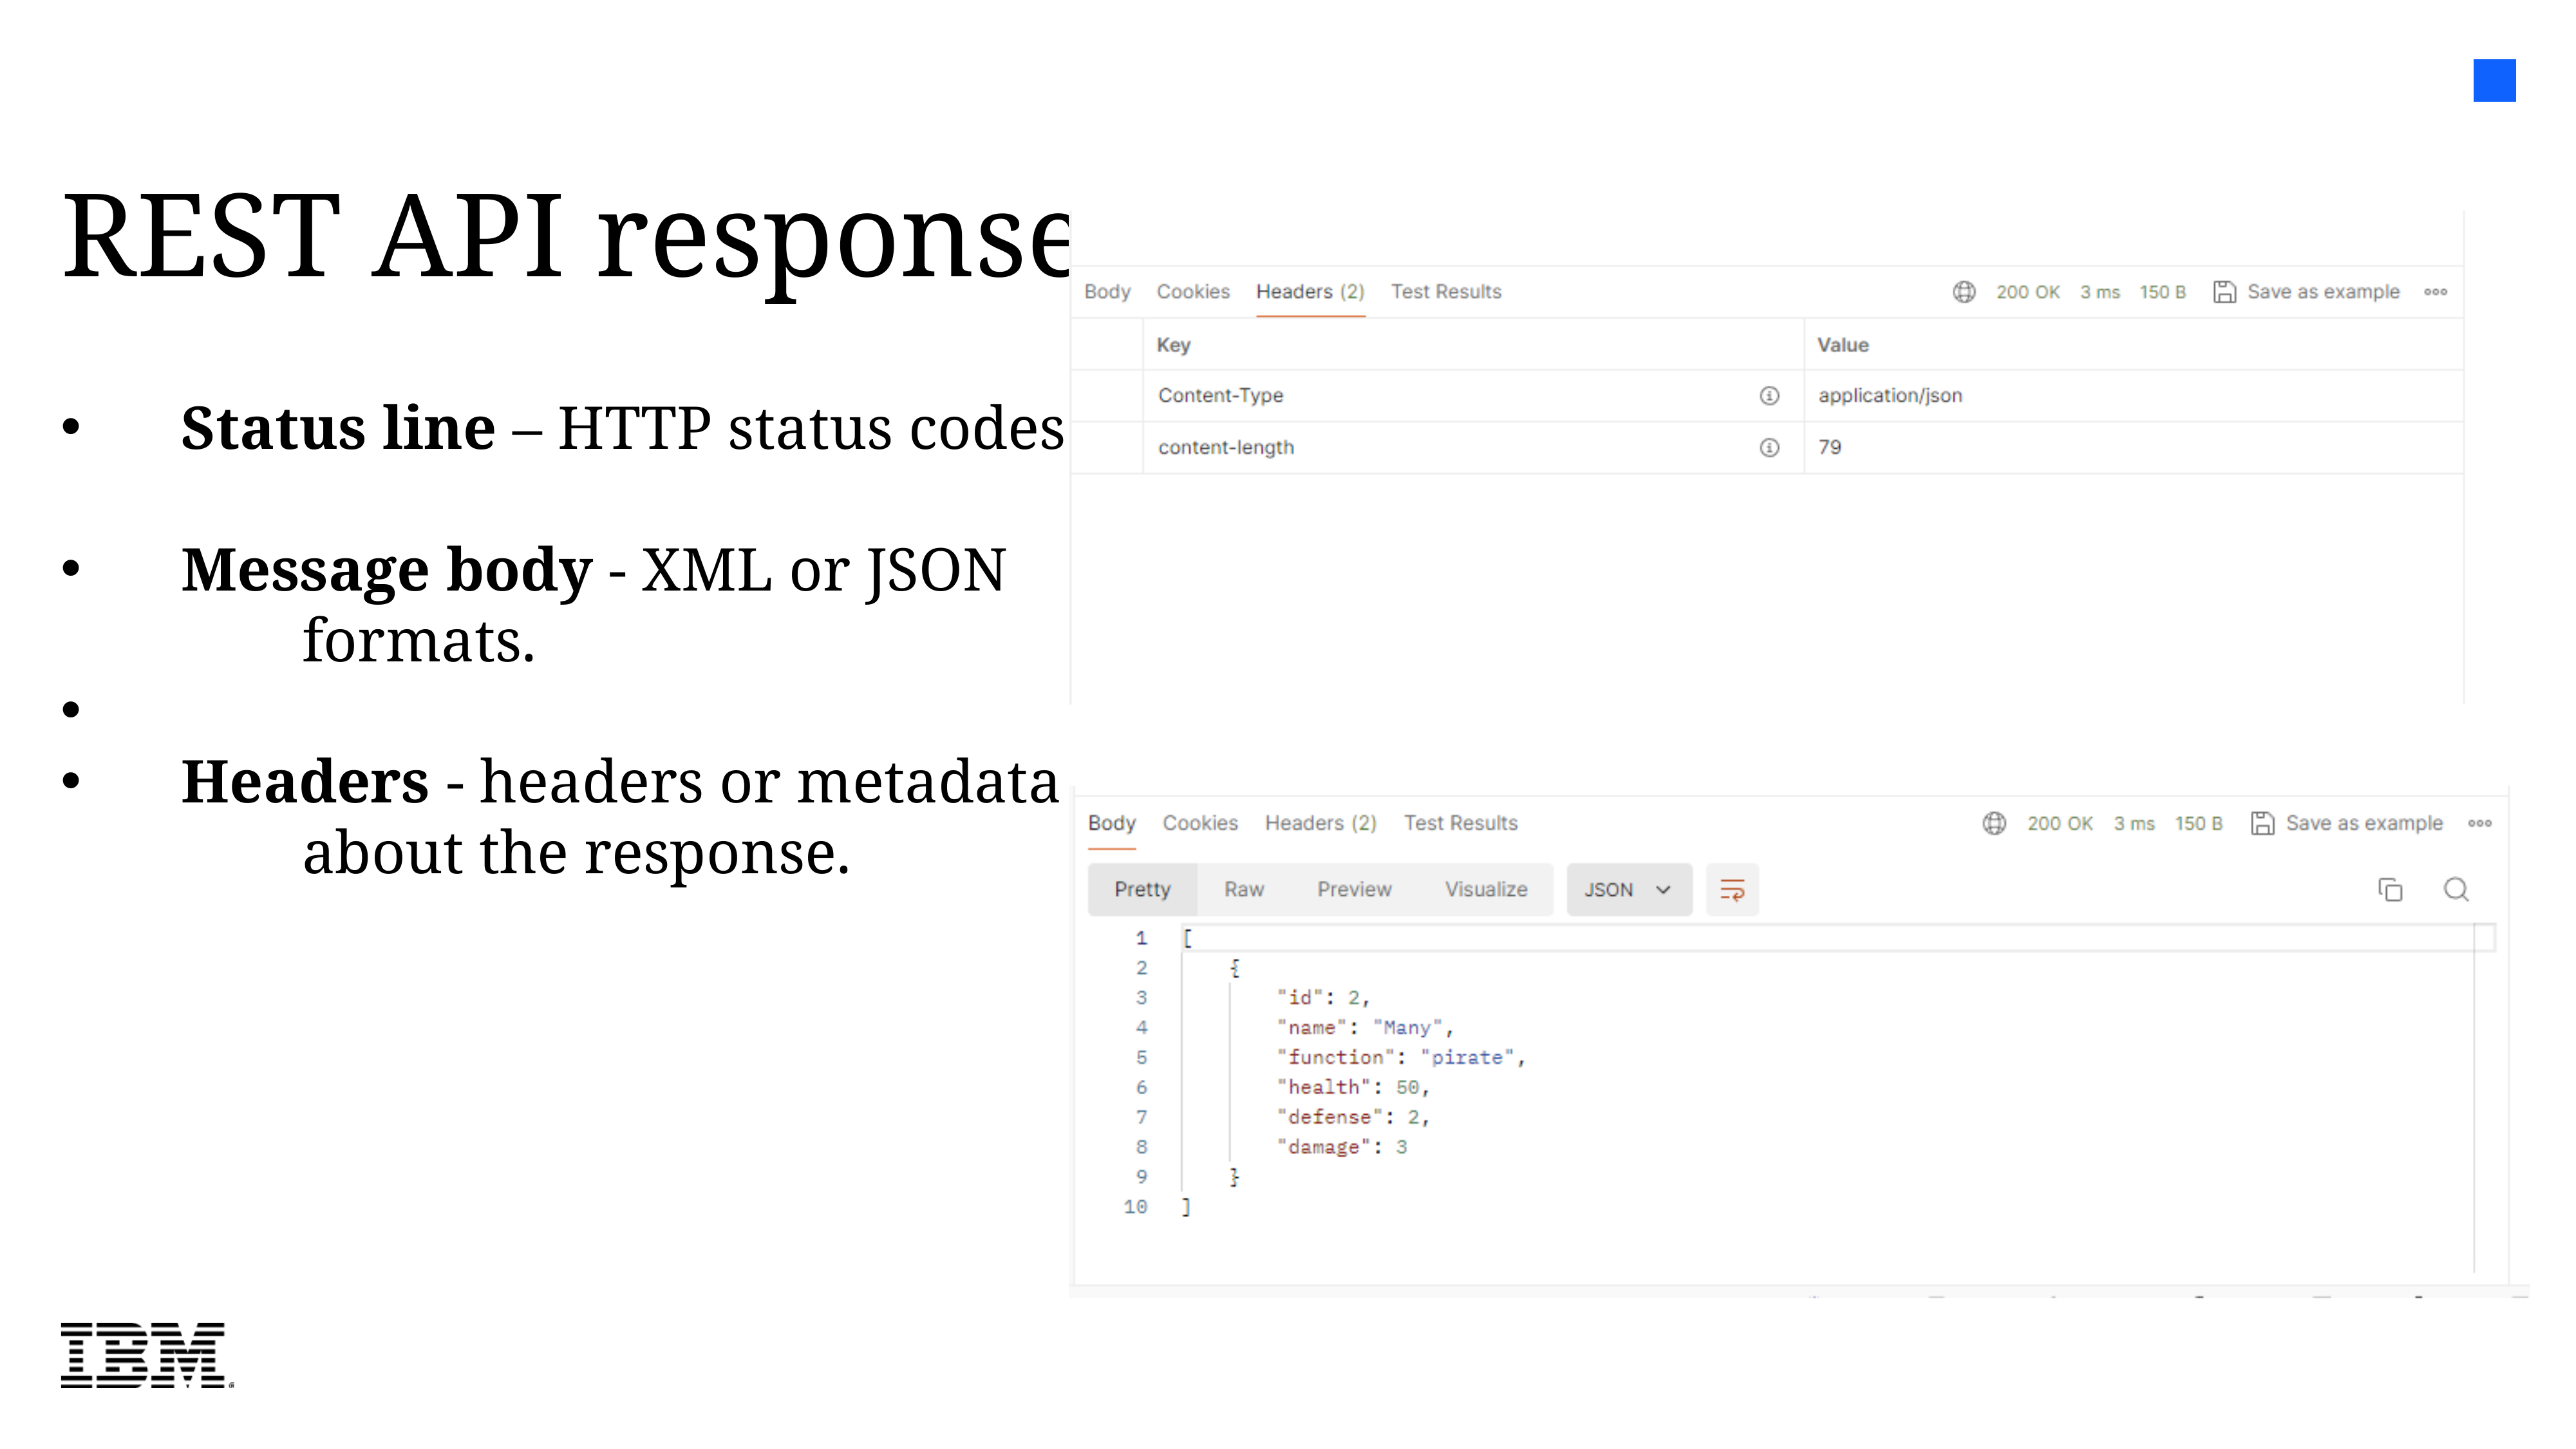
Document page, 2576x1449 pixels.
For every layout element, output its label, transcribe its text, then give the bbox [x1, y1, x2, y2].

picture [1069, 786, 2530, 1298]
text_box Status line – HTTP status codes. Message body - XML or JSON formats. Headers - headers or metadata about the response. [61, 390, 1128, 1182]
title REST API response [61, 161, 1128, 338]
picture [1069, 211, 2475, 705]
text_box [2475, 60, 2515, 100]
